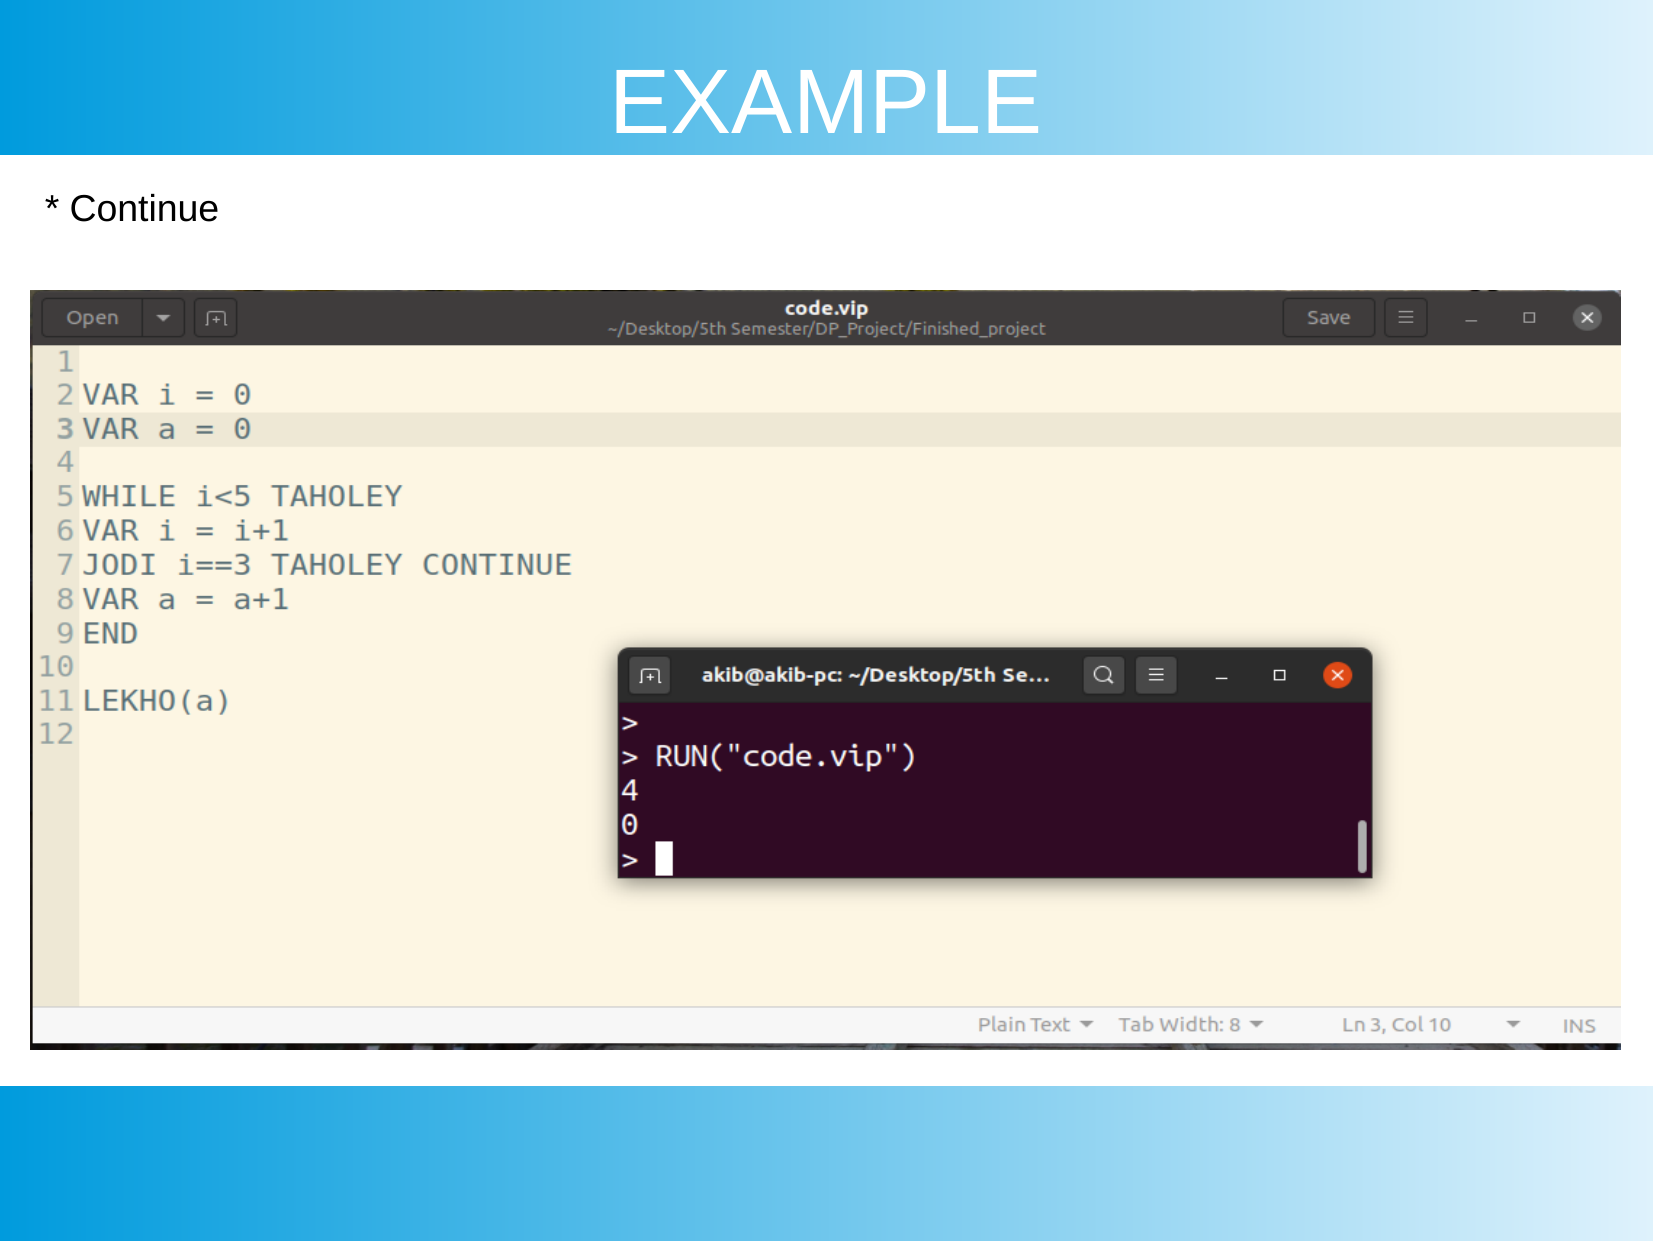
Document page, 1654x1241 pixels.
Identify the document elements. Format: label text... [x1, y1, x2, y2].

text_box * Continue [30, 180, 1261, 237]
picture [30, 290, 1621, 1051]
title EXAMPLE [82, 49, 1571, 155]
